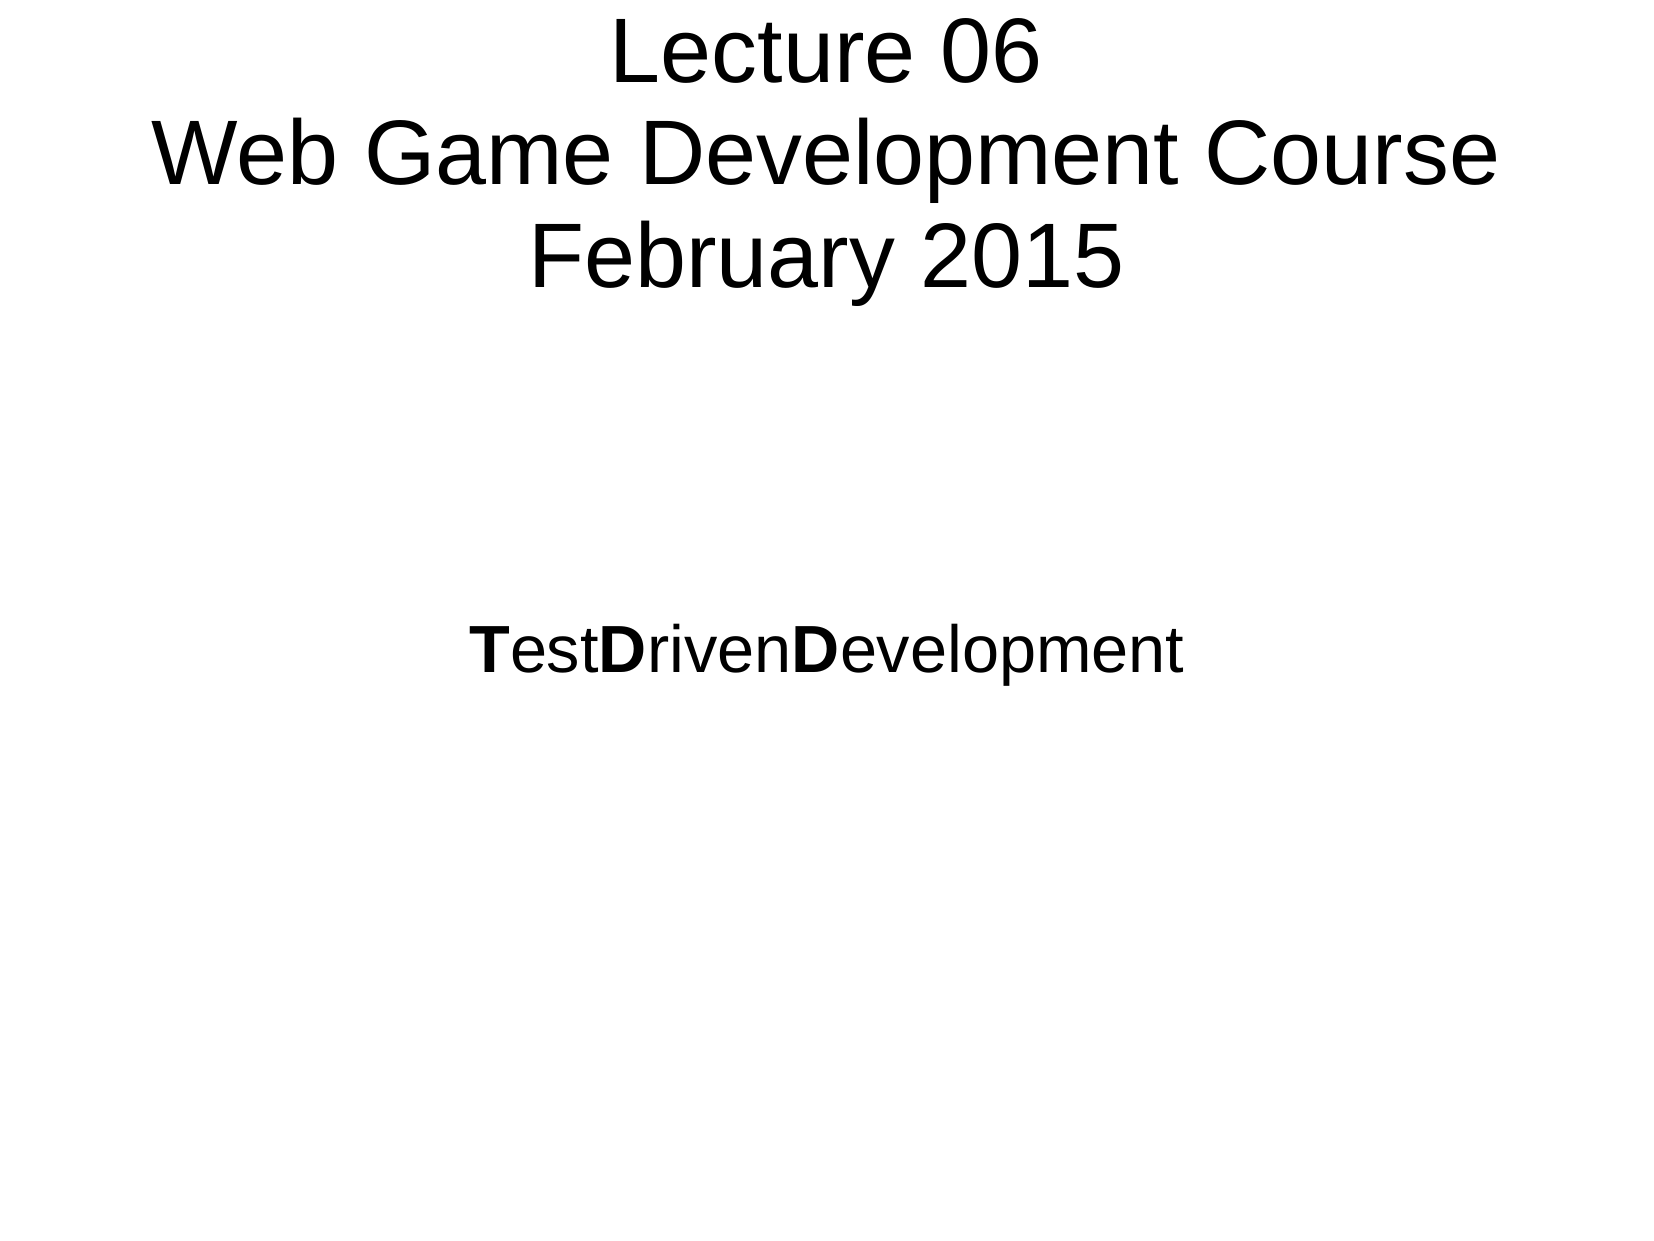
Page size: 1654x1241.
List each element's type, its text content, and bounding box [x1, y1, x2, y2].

subtitle TestDrivenDevelopment [82, 290, 1571, 1010]
title Lecture 06 Web Game Development Course February 2015 [82, 0, 1571, 290]
